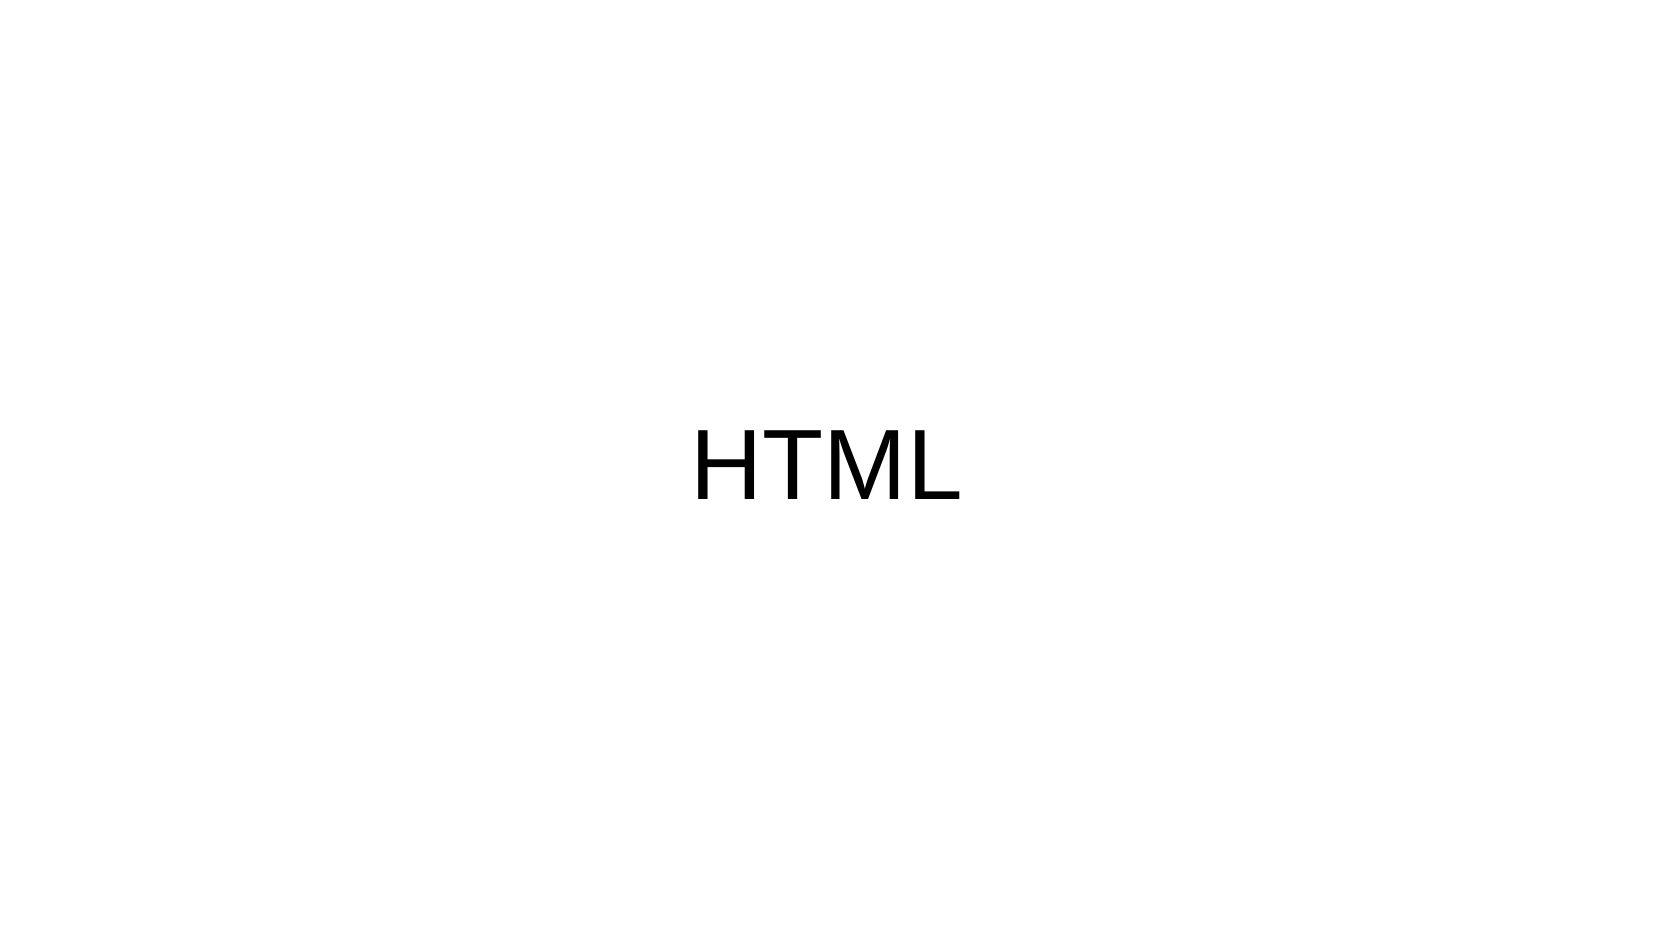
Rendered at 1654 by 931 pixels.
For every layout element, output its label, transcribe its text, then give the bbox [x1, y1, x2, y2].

text_box HTML [658, 401, 996, 529]
